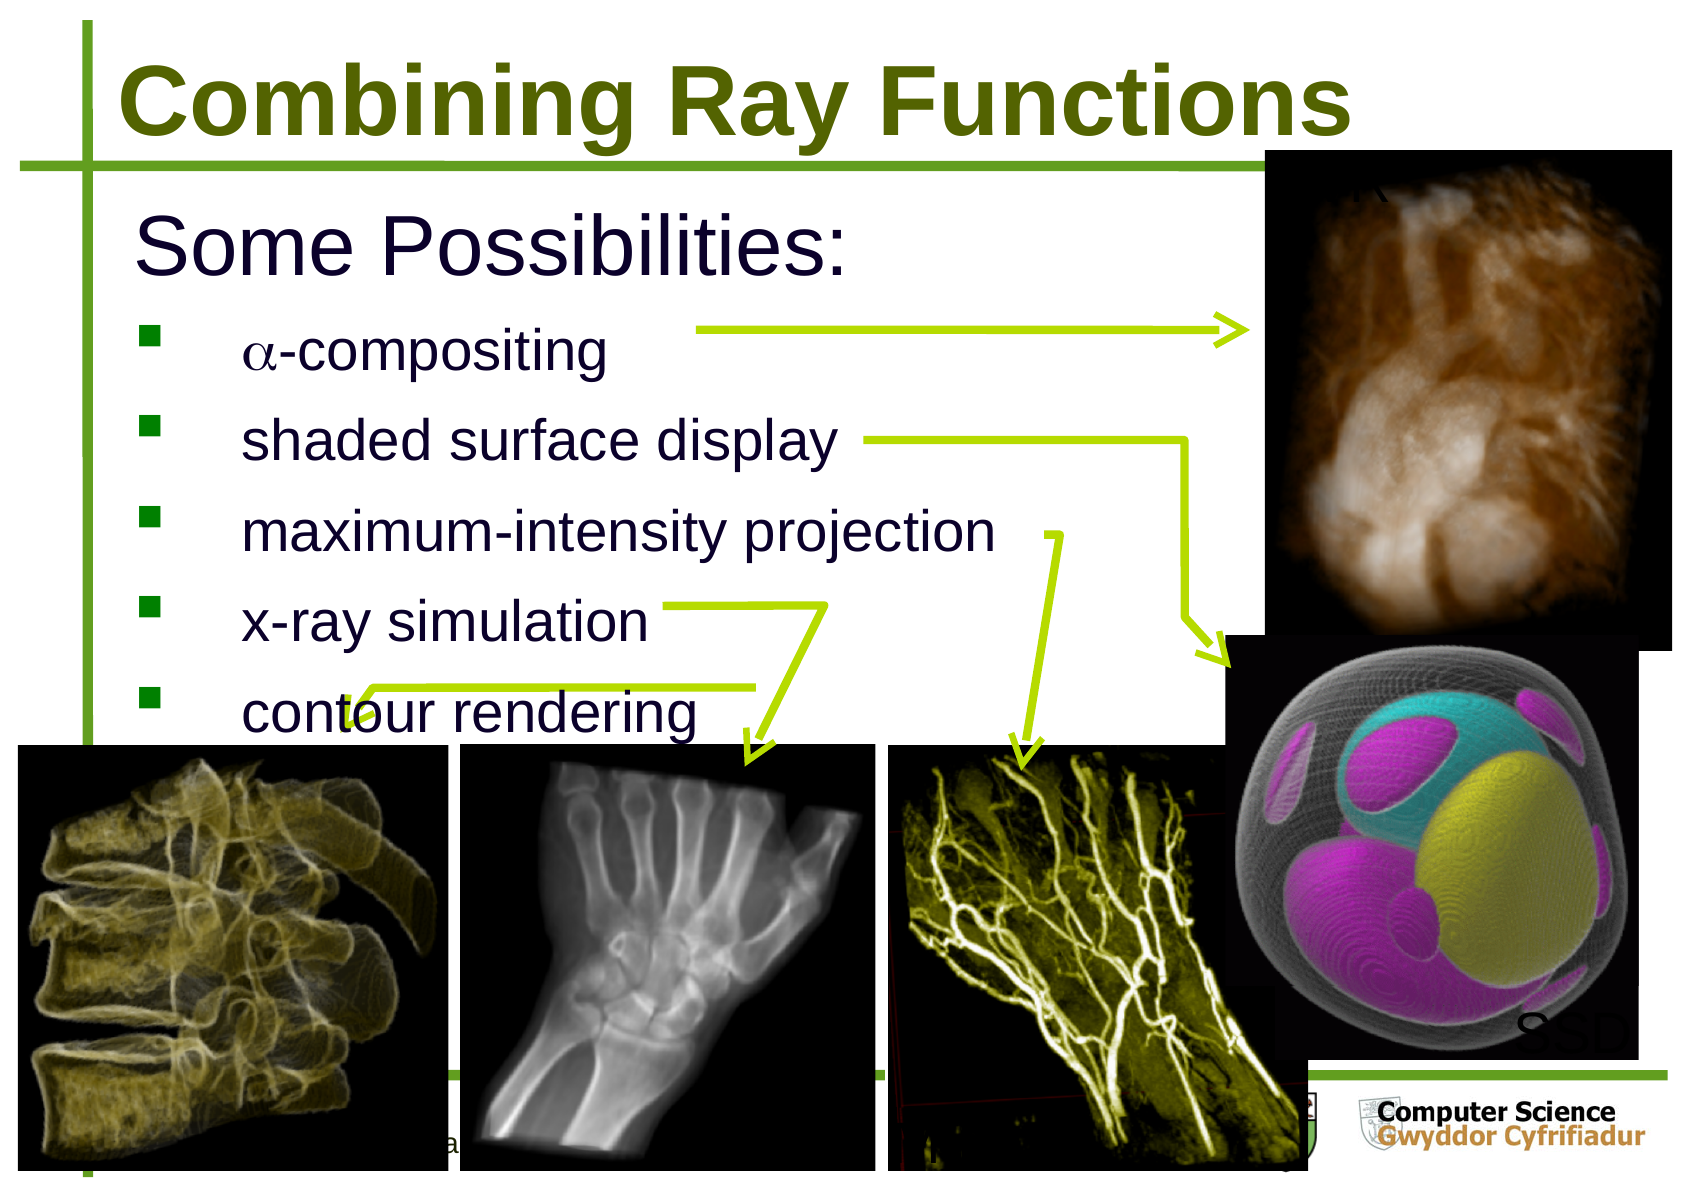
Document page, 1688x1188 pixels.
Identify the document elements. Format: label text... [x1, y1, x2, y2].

text_box MIP [876, 1096, 1107, 1184]
list Some Possibilities: -compositing shaded surface display maximum-intensity projection x-ray simulation contour rendering [117, 209, 1246, 1060]
picture [460, 744, 876, 1171]
picture [885, 150, 1673, 1173]
picture [751, 744, 764, 753]
picture [1020, 745, 1032, 756]
text_box SSD [1453, 987, 1649, 1074]
text_box DVR [1253, 136, 1483, 223]
picture [17, 745, 449, 1171]
title Combining Ray Functions [101, 29, 1666, 166]
